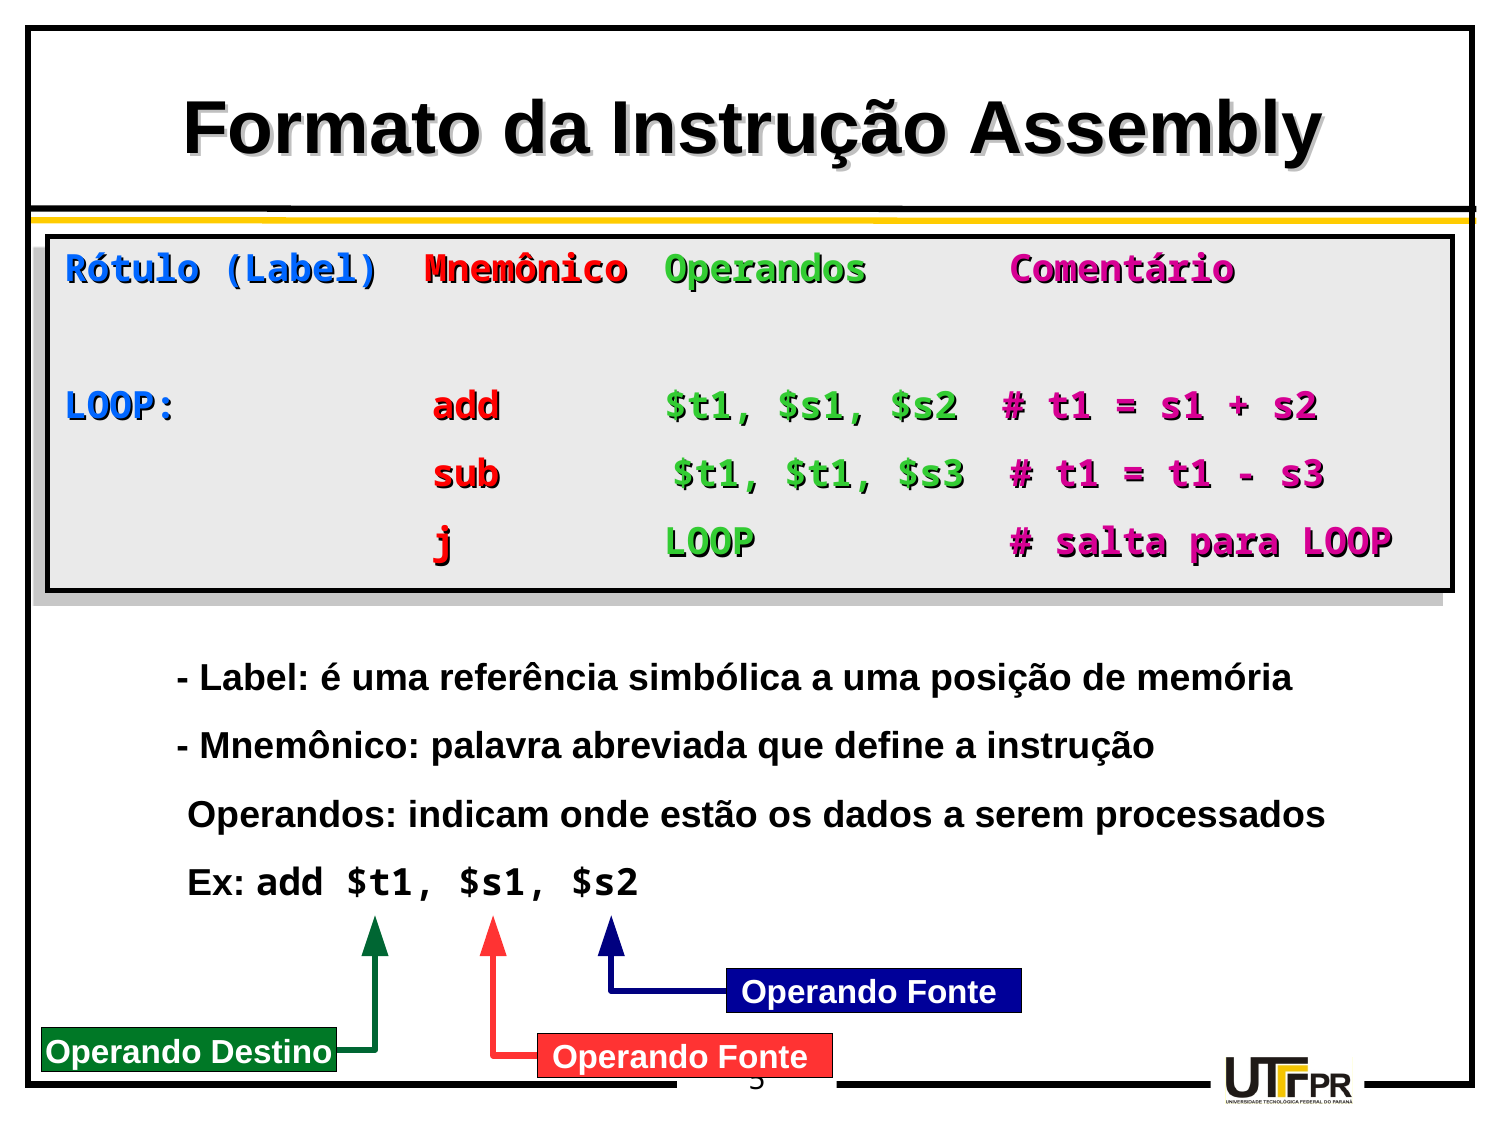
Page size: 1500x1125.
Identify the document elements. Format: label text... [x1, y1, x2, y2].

text_box Operando Fonte [726, 968, 1022, 1013]
title Formato da Instrução Assembly [29, 85, 1477, 180]
text_box Operando Destino [41, 1027, 337, 1072]
picture [1225, 1057, 1353, 1104]
text_box Rótulo (Label) Mnemônico Operandos Comentário LOOP: add $t1, $s1, $s2 # t1 = s1 + s2 sub $t1, $t1, $s3 # t1 = t1 - s3 j LOOP # salta para LOOP [47, 236, 1453, 591]
text_box Operando Fonte [537, 1033, 833, 1078]
text_box - Label: é uma referência simbólica a uma posição de memória - Mnemônico: palavra abreviada que define a instrução Operandos: indicam onde estão os dados a serem processados Ex: add $t1, $s1, $s2 [161, 645, 1342, 911]
